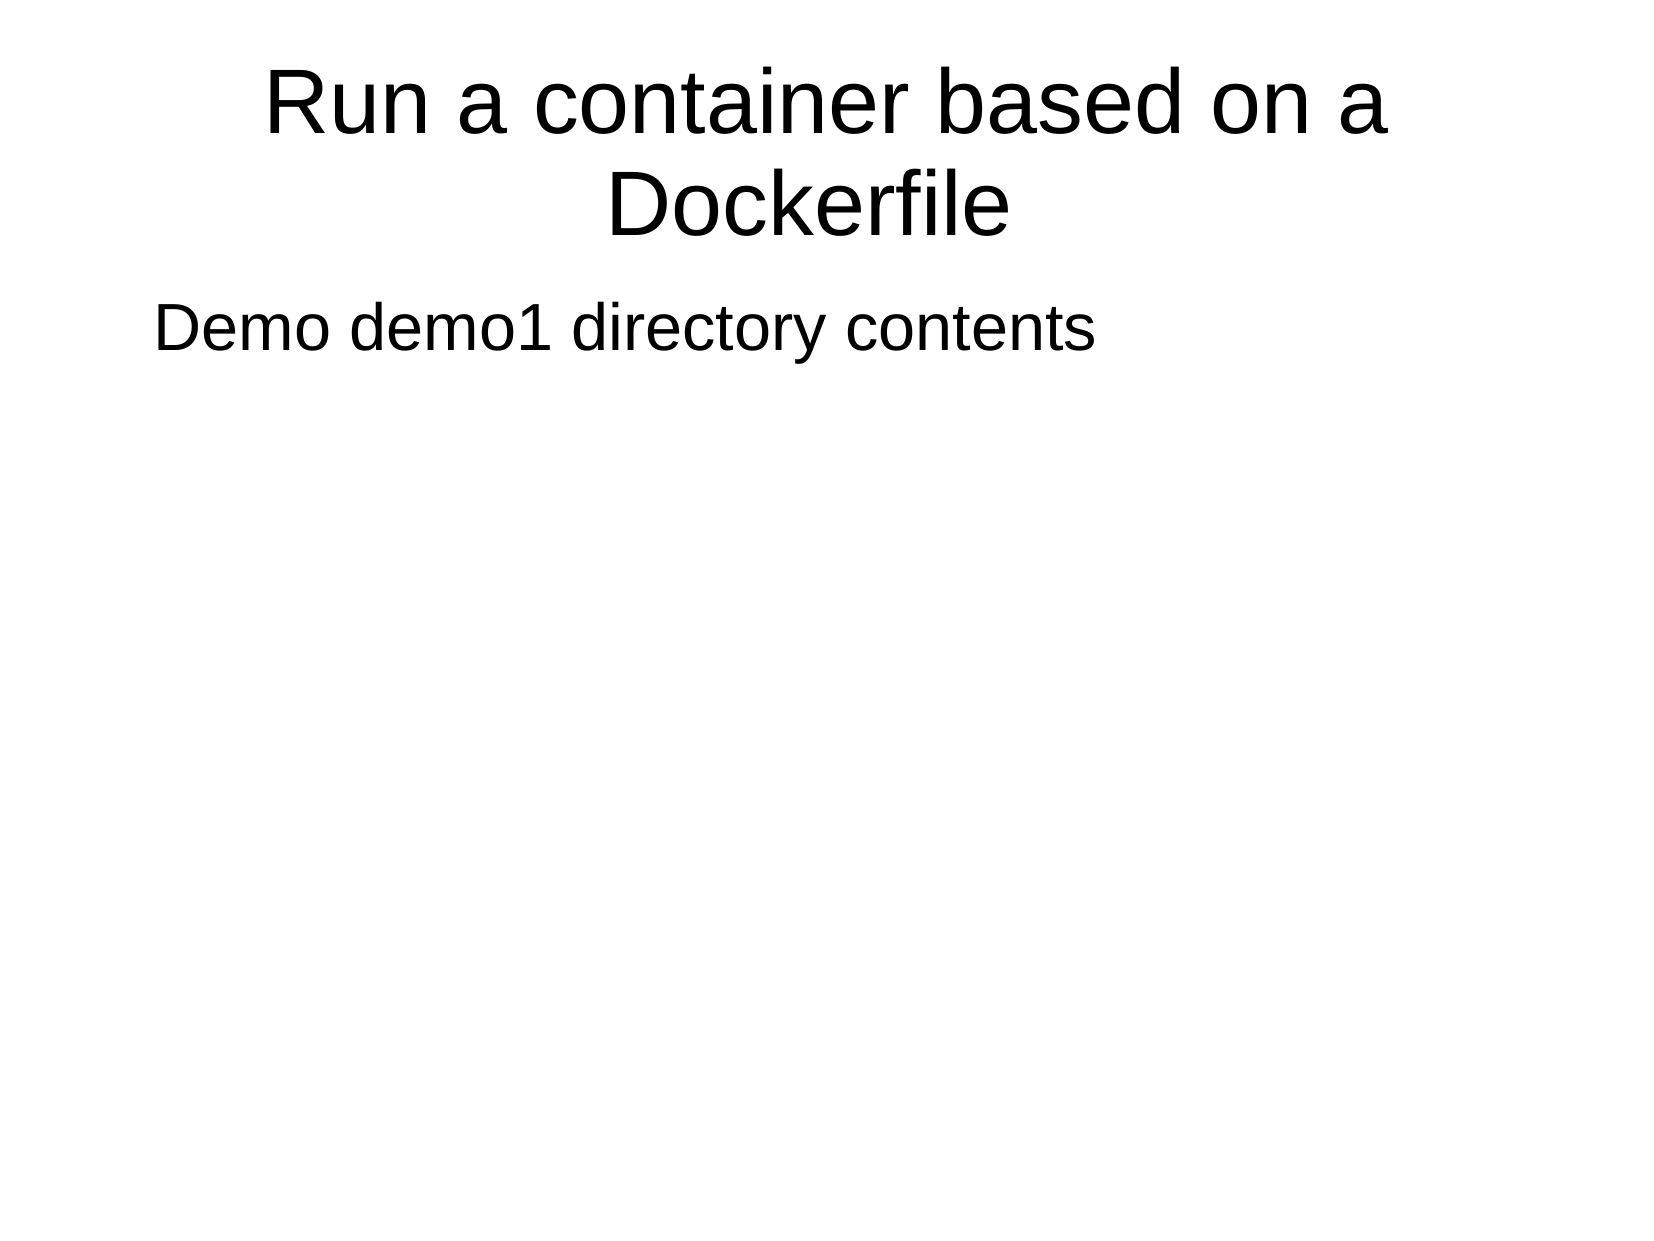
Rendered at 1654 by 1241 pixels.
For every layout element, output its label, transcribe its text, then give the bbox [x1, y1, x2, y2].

list Demo demo1 directory contents [82, 290, 1571, 1010]
title Run a container based on a Dockerfile [82, 49, 1571, 257]
